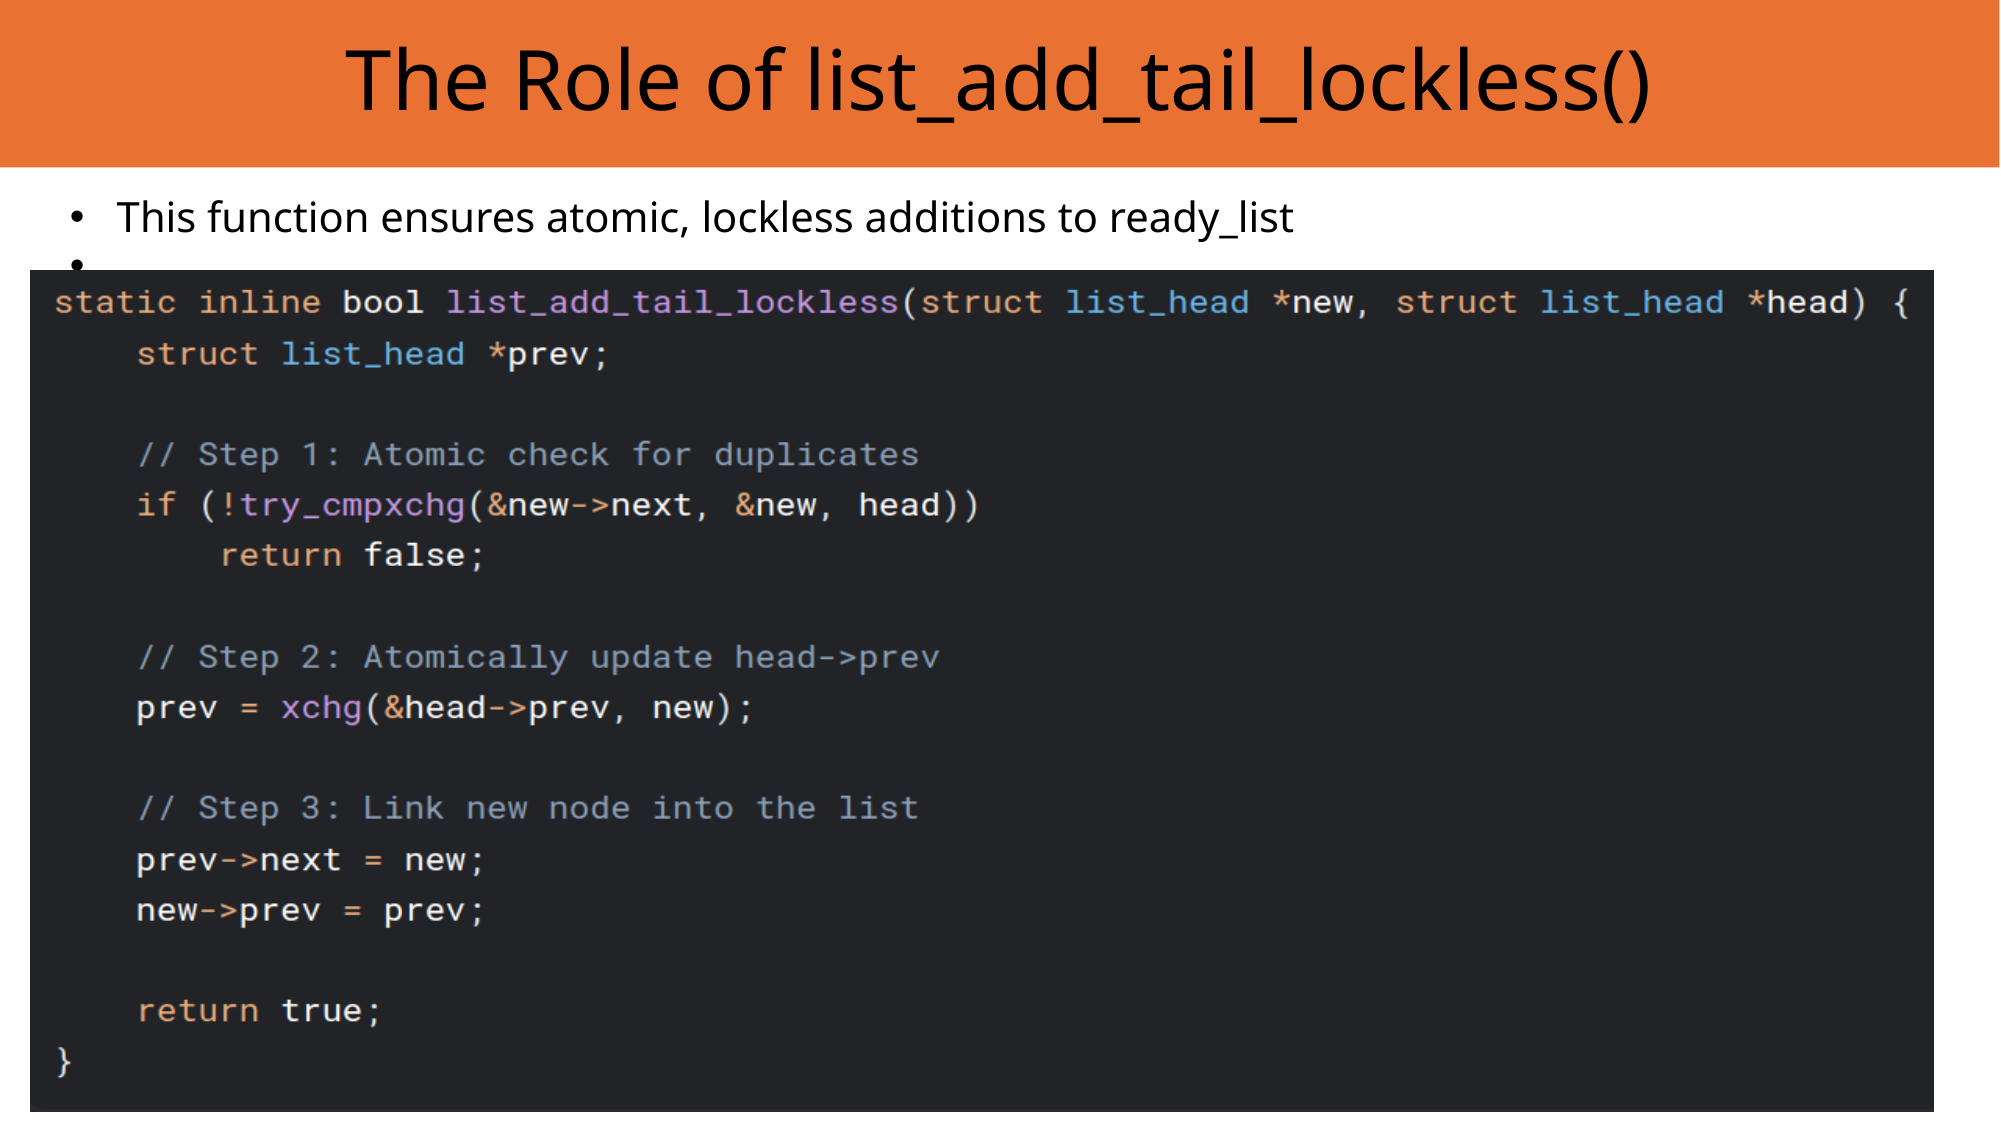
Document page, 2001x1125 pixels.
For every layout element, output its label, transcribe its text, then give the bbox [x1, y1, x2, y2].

title The Role of list_add_tail_lockless() [0, 0, 2000, 168]
picture [30, 270, 1934, 1112]
text_box This function ensures atomic, lockless additions to ready_list [54, 183, 1639, 270]
